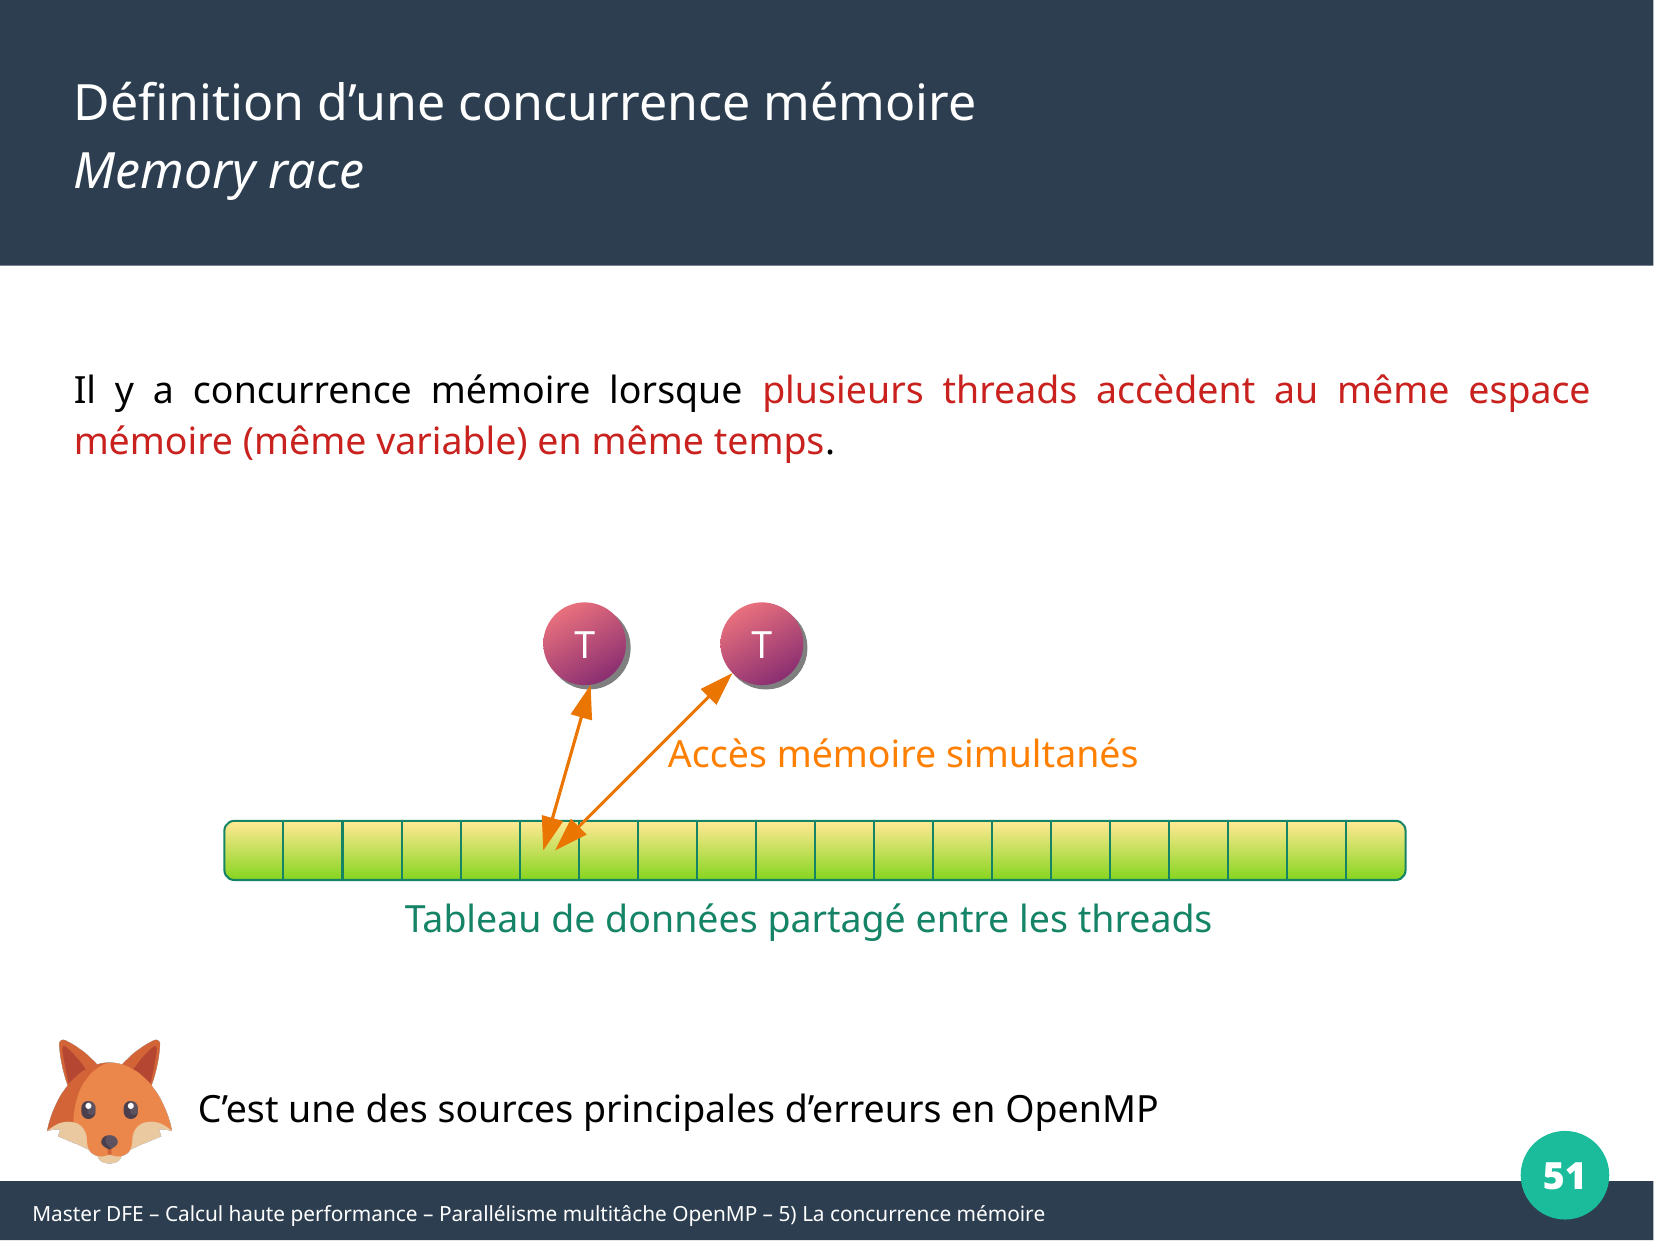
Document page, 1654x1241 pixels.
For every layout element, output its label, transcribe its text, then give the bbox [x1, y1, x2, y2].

text_box [462, 820, 520, 880]
text_box [875, 837, 932, 880]
text_box [521, 820, 578, 880]
text_box [816, 837, 873, 880]
text_box [993, 837, 1050, 880]
text_box Il y a concurrence mémoire lorsque plusieurs threads accèdent au même espace mémoire (même variable) en même temps. [59, 356, 1607, 485]
text_box [698, 837, 755, 880]
text_box [1111, 837, 1168, 880]
text_box [580, 820, 637, 880]
text_box [1229, 820, 1287, 880]
text_box Définition d’une concurrence mémoire Memory race [59, 59, 1477, 209]
text_box [934, 837, 991, 880]
text_box C’est une des sources principales d’erreurs en OpenMP [183, 1074, 1577, 1158]
picture [47, 1039, 172, 1164]
text_box [1347, 820, 1406, 880]
text_box [1052, 837, 1109, 880]
text_box [639, 837, 696, 880]
text_box [403, 820, 461, 880]
text_box T [543, 602, 627, 686]
text_box [1288, 820, 1346, 880]
text_box Accès mémoire simultanés [620, 720, 1188, 837]
text_box Tableau de données partagé entre les threads [354, 885, 1264, 1053]
text_box Master DFE – Calcul haute performance – Parallélisme multitâche OpenMP – 5) La concurrence mémoire [17, 1191, 1436, 1235]
text_box T [720, 602, 804, 686]
text_box [224, 820, 283, 880]
text_box [1170, 820, 1228, 880]
text_box [757, 837, 814, 880]
text_box [284, 820, 343, 880]
text_box [344, 820, 402, 880]
